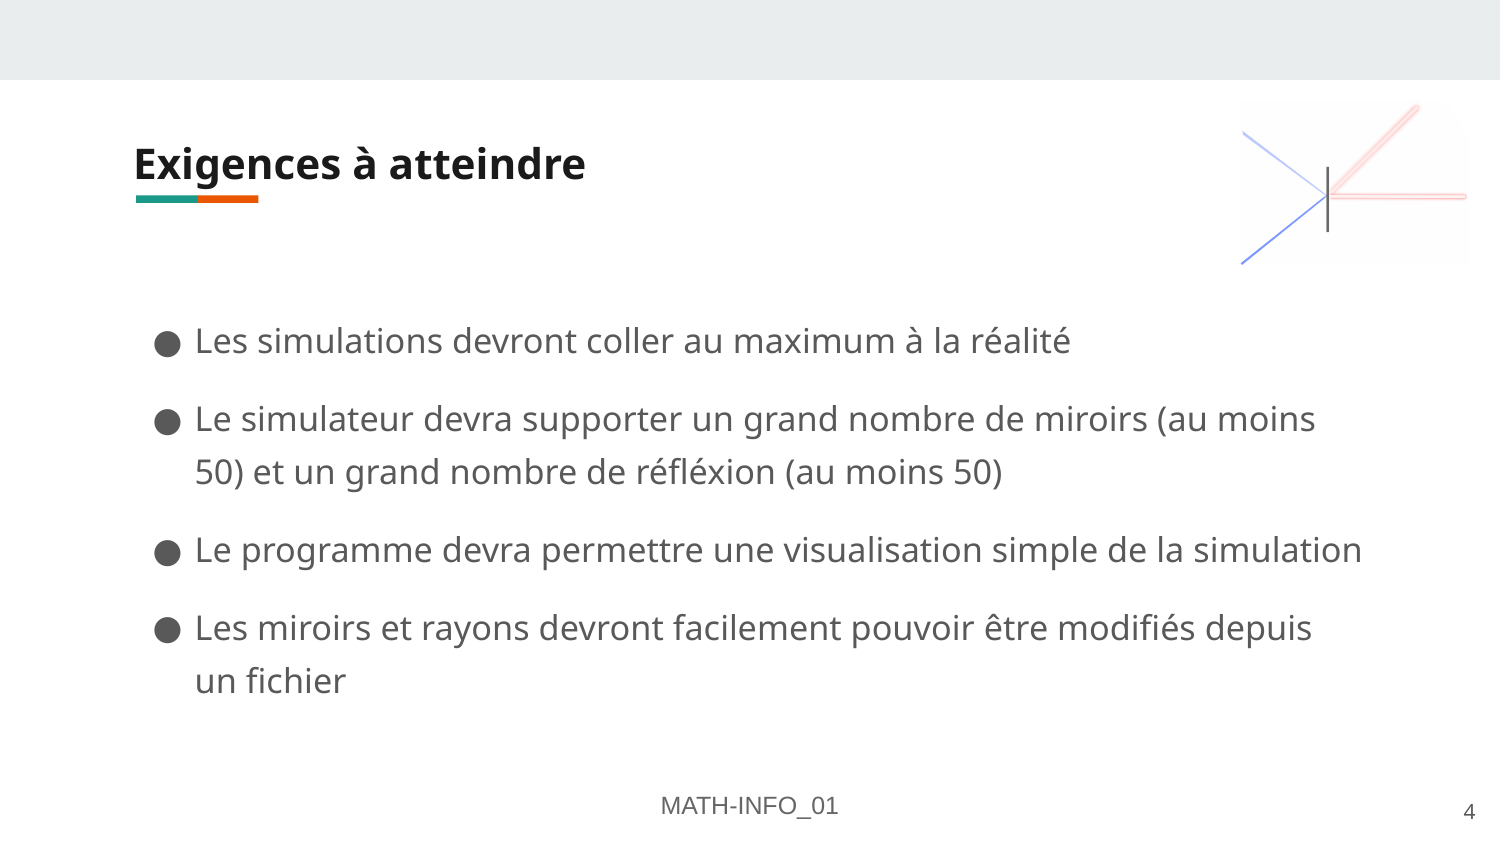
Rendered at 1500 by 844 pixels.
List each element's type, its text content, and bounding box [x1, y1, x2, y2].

text_box MATH-INFO_01 [645, 784, 855, 827]
picture [1240, 100, 1469, 266]
title Exigences à atteindre [118, 118, 1240, 207]
list Les simulations devront coller au maximum à la réalité Le simulateur devra supporter un grand nombre de miroirs (au moins 50) et un grand nombre de réfléxion (au moins 50) Le programme devra permettre une visualisation simple de la simulation Les miroirs et rayons devront facilement pouvoir être modifiés depuis un fichier [118, 295, 1380, 739]
